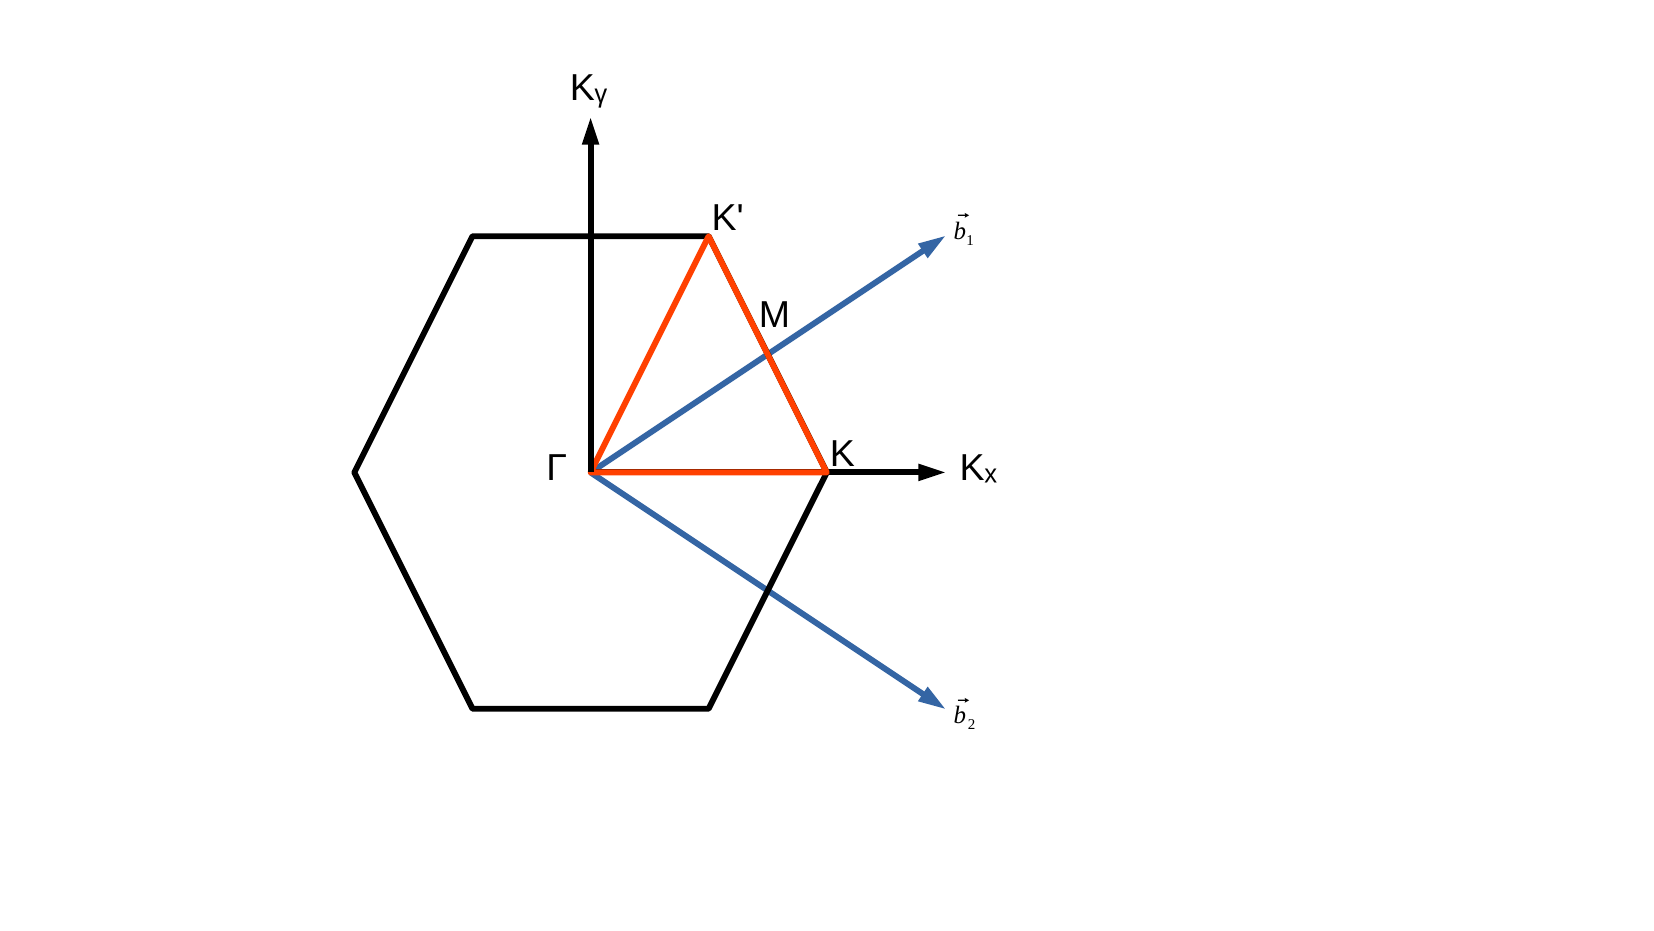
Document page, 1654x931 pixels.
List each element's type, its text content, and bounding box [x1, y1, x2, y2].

text_box K [814, 425, 875, 483]
chart [947, 696, 981, 733]
chart [947, 212, 981, 248]
text_box M [744, 285, 804, 343]
text_box Γ [531, 439, 591, 497]
text_box Kʹ [696, 188, 768, 288]
text_box Kₓ [944, 439, 1016, 497]
text_box Kᵧ [555, 59, 626, 116]
